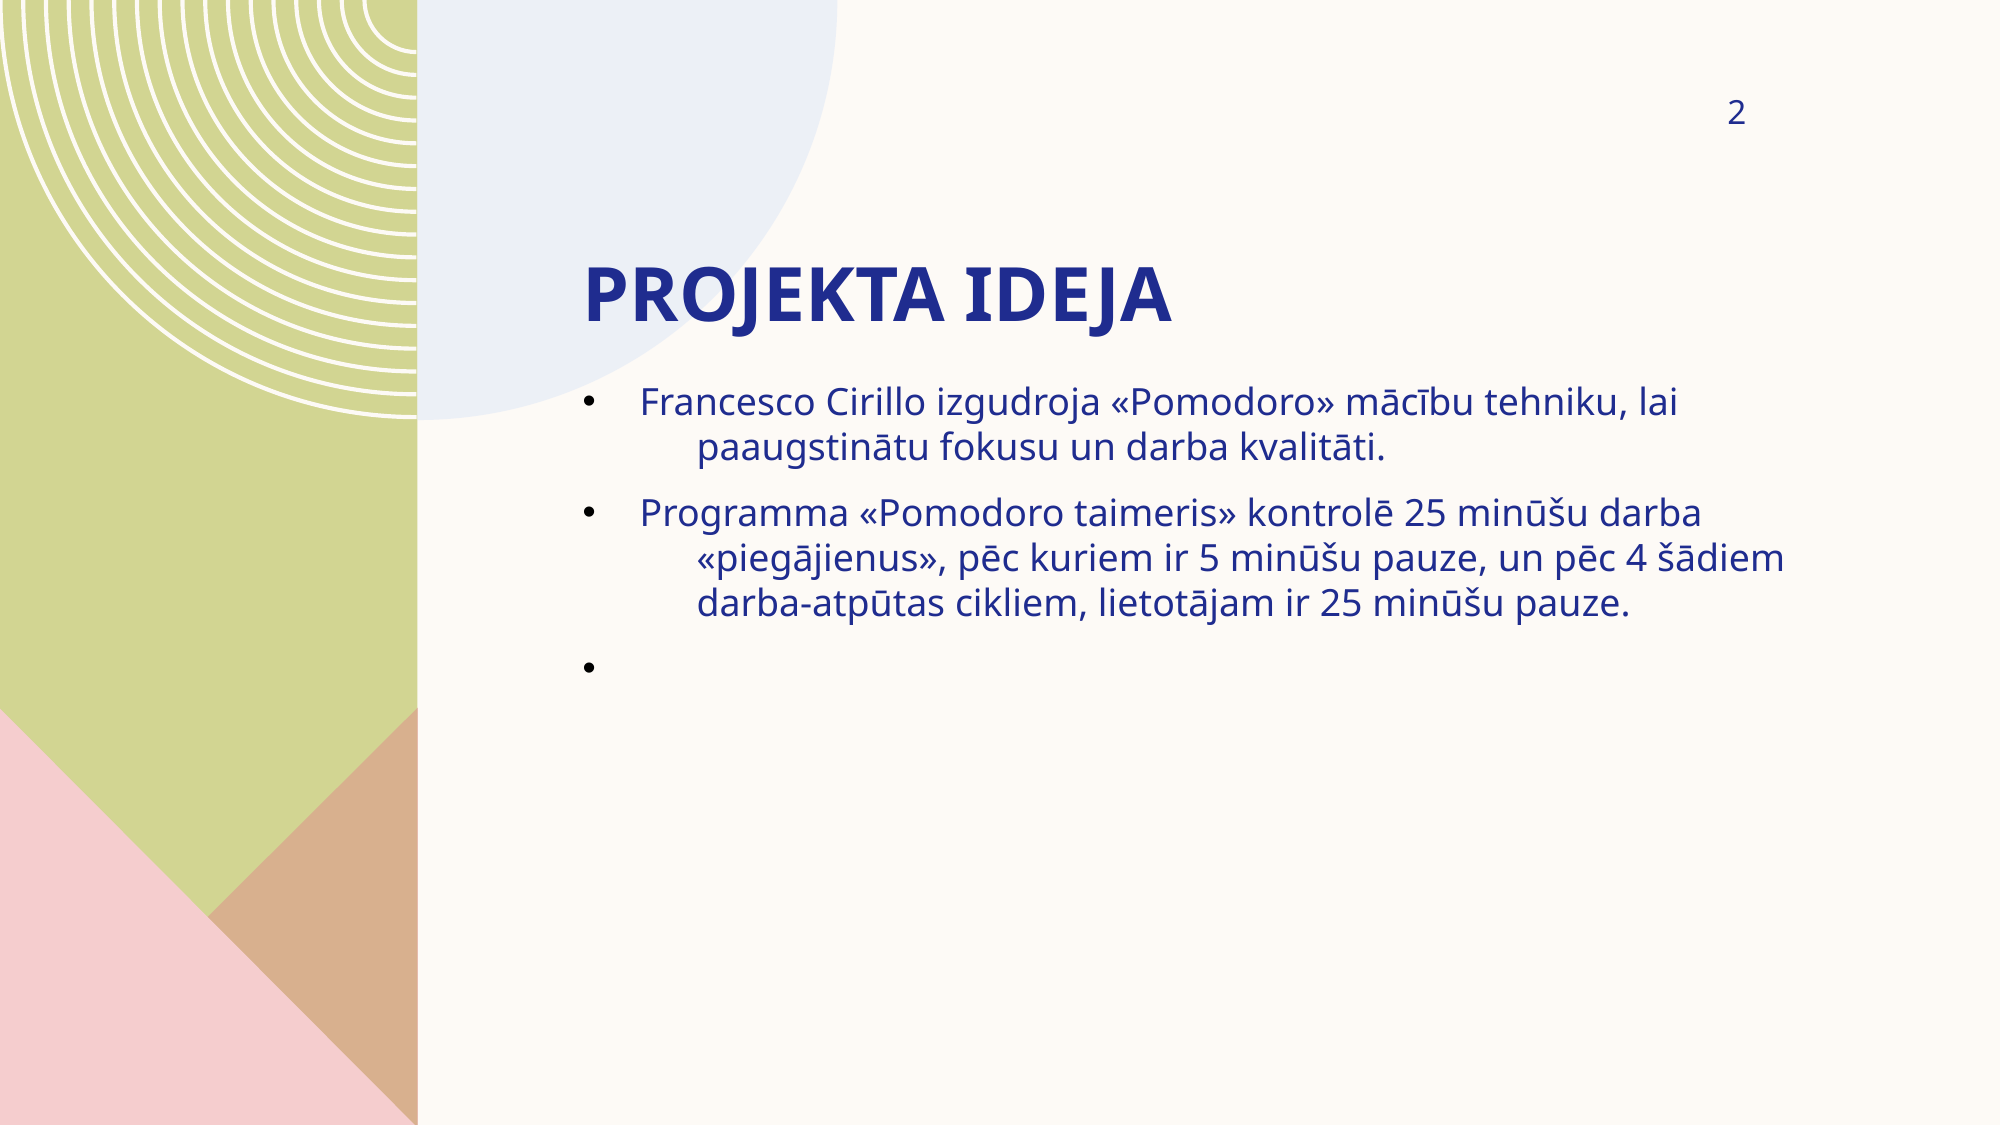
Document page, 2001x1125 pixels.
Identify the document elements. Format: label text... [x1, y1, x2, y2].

list Francesco Cirillo izgudroja «Pomodoro» mācību tehniku, lai paaugstinātu fokusu un darba kvalitāti. Programma «Pomodoro taimeris» kontrolē 25 minūšu darba «piegājienus», pēc kuriem ir 5 minūšu pauze, un pēc 4 šādiem darba-atpūtas cikliem, lietotājam ir 25 minūšu pauze. [567, 377, 1875, 952]
text_box [1712, 75, 1875, 153]
title Projekta ideja [567, 173, 1875, 337]
